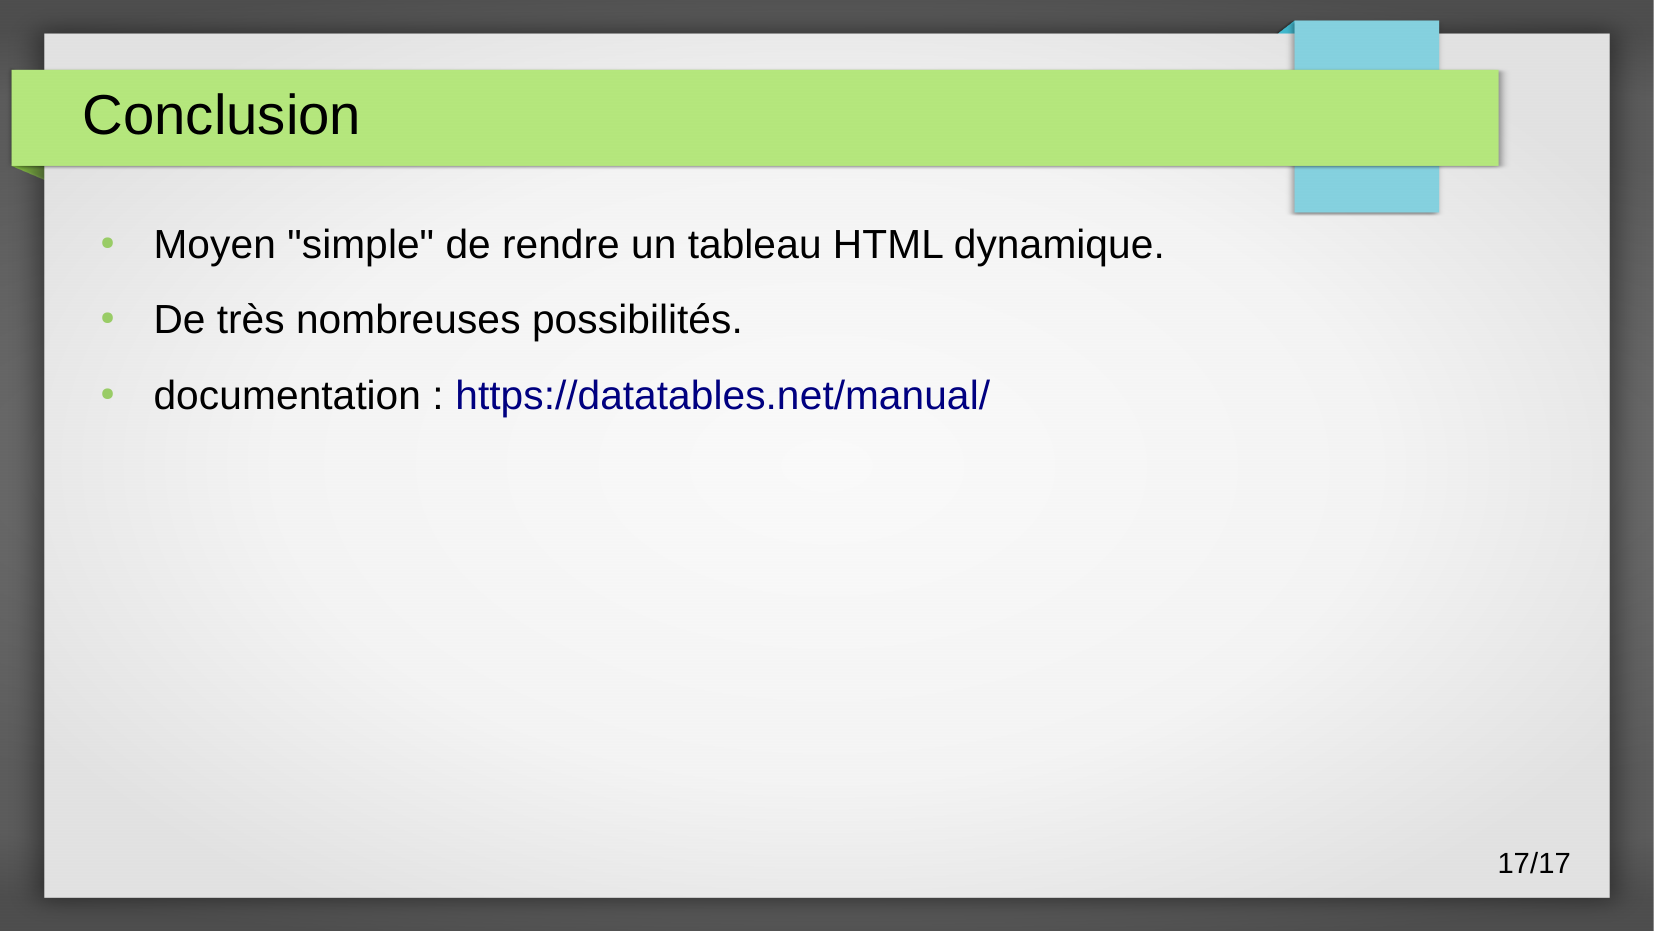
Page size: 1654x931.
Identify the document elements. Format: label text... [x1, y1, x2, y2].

picture [0, 0, 1654, 931]
title Conclusion [82, 70, 1264, 160]
list Moyen "simple" de rendre un tableau HTML dynamique. De très nombreuses possibilités. documentation : https://datatables.net/manual/ [82, 221, 1571, 761]
